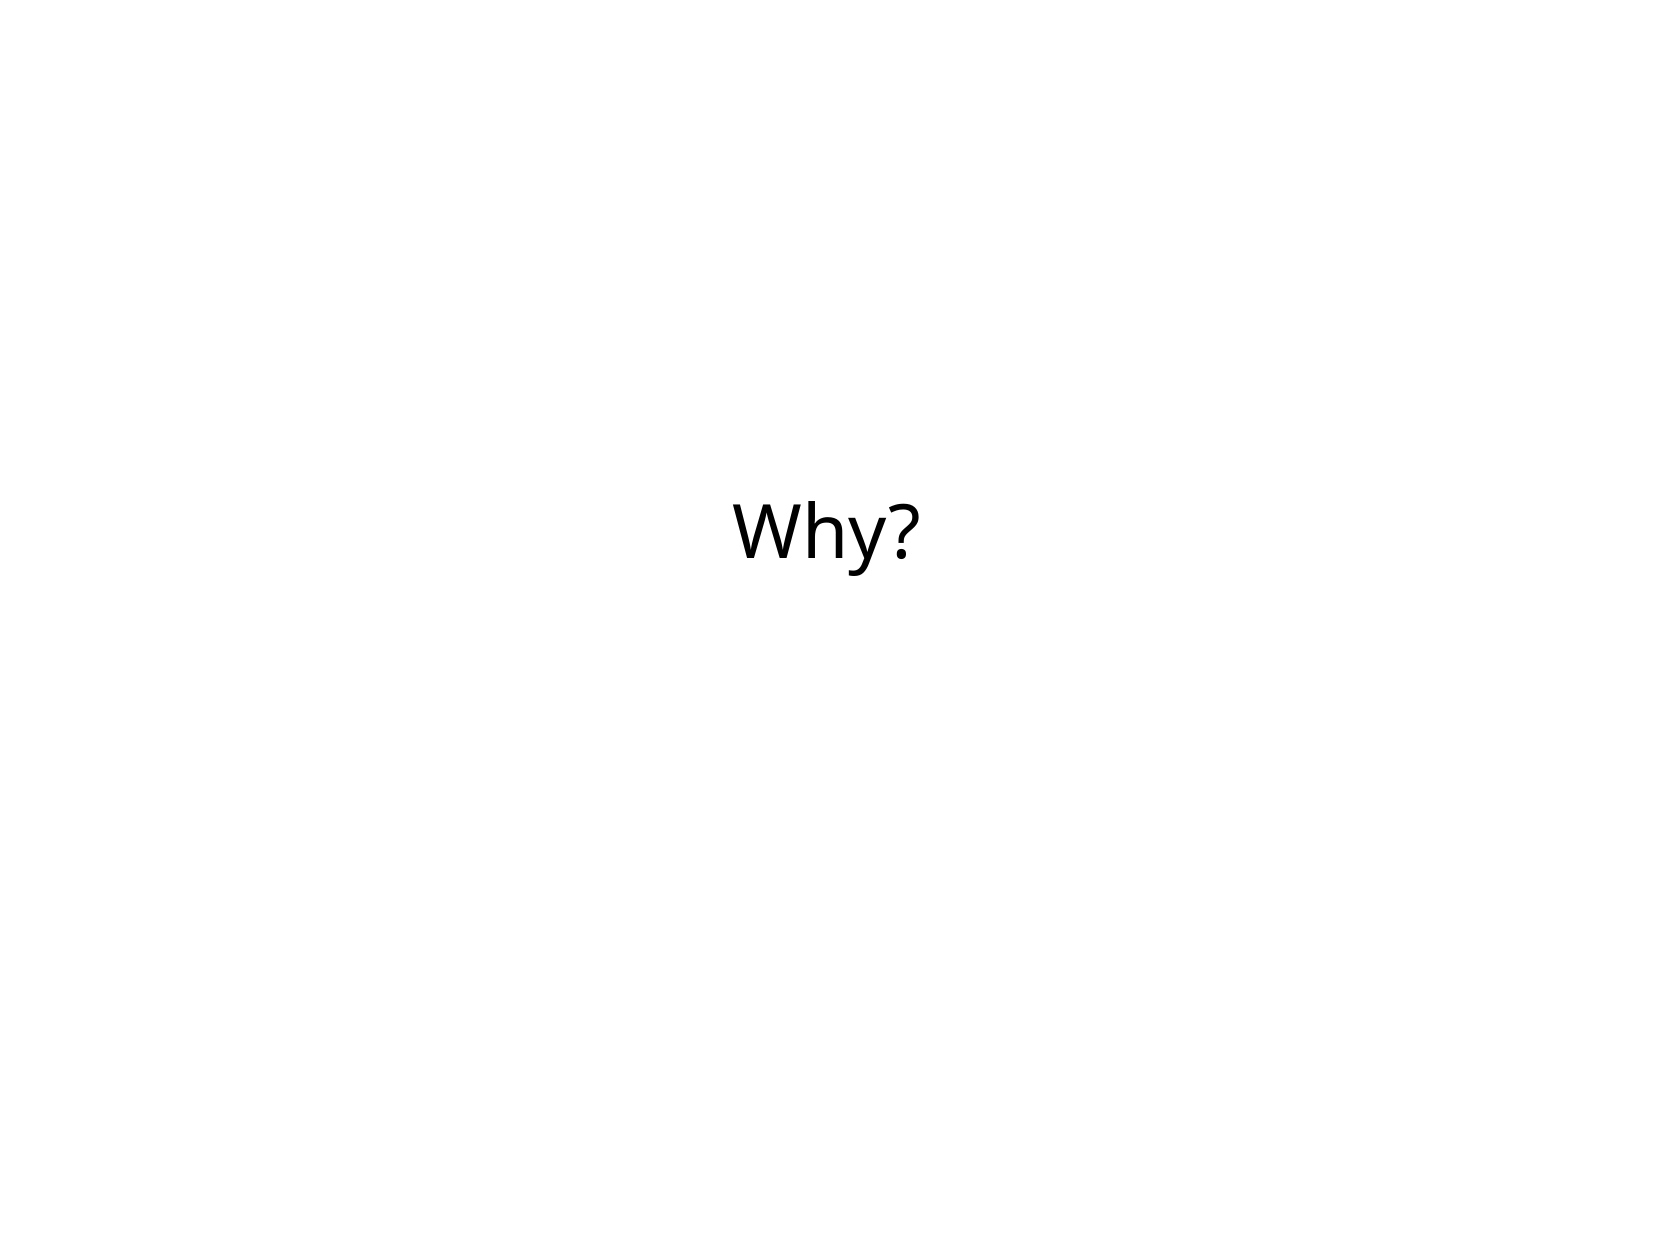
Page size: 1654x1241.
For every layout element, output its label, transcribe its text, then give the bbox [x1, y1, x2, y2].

subtitle Why? [82, 49, 1571, 1010]
